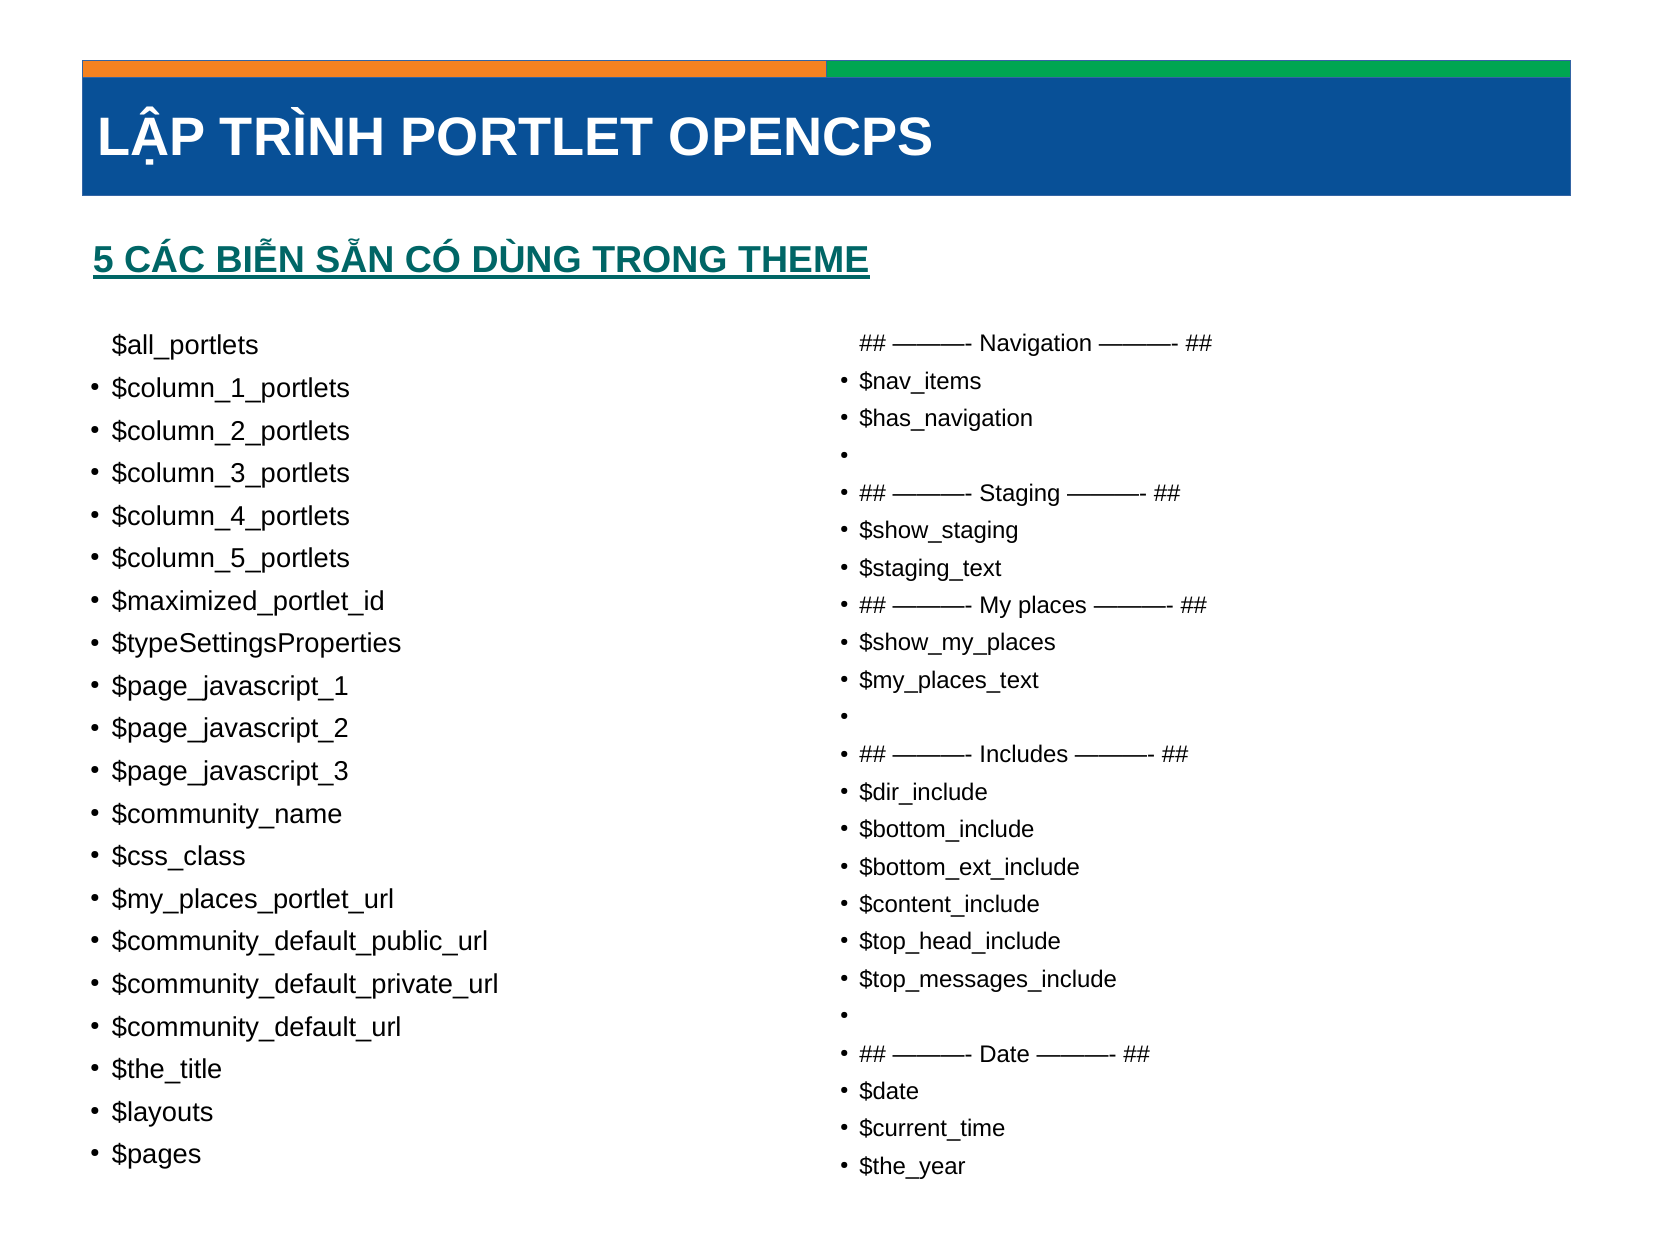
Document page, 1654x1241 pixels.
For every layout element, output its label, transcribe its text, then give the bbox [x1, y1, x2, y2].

text_box 5 CÁC BIỄN SẴN CÓ DÙNG TRONG THEME [78, 230, 1576, 297]
text_box LẬP TRÌNH PORTLET OPENCPS [82, 78, 1571, 196]
list $all_portlets $column_1_portlets $column_2_portlets $column_3_portlets $column_4_portlets $column_5_portlets $maximized_portlet_id $typeSettingsProperties $page_javascript_1 $page_javascript_2 $page_javascript_3 $community_name $css_class $my_places_portlet_url $community_default_public_url $community_default_private_url $community_default_url $the_title $layouts $pages [82, 330, 809, 1186]
text_box [82, 60, 1571, 78]
list ## ———- Navigation ———- ## $nav_items $has_navigation ## ———- Staging ———- ## $show_staging $staging_text ## ———- My places ———- ## $show_my_places $my_places_text ## ———- Includes ———- ## $dir_include $bottom_include $bottom_ext_include $content_include $top_head_include $top_messages_include ## ———- Date ———- ## $date $current_time $the_year [833, 330, 1561, 1186]
